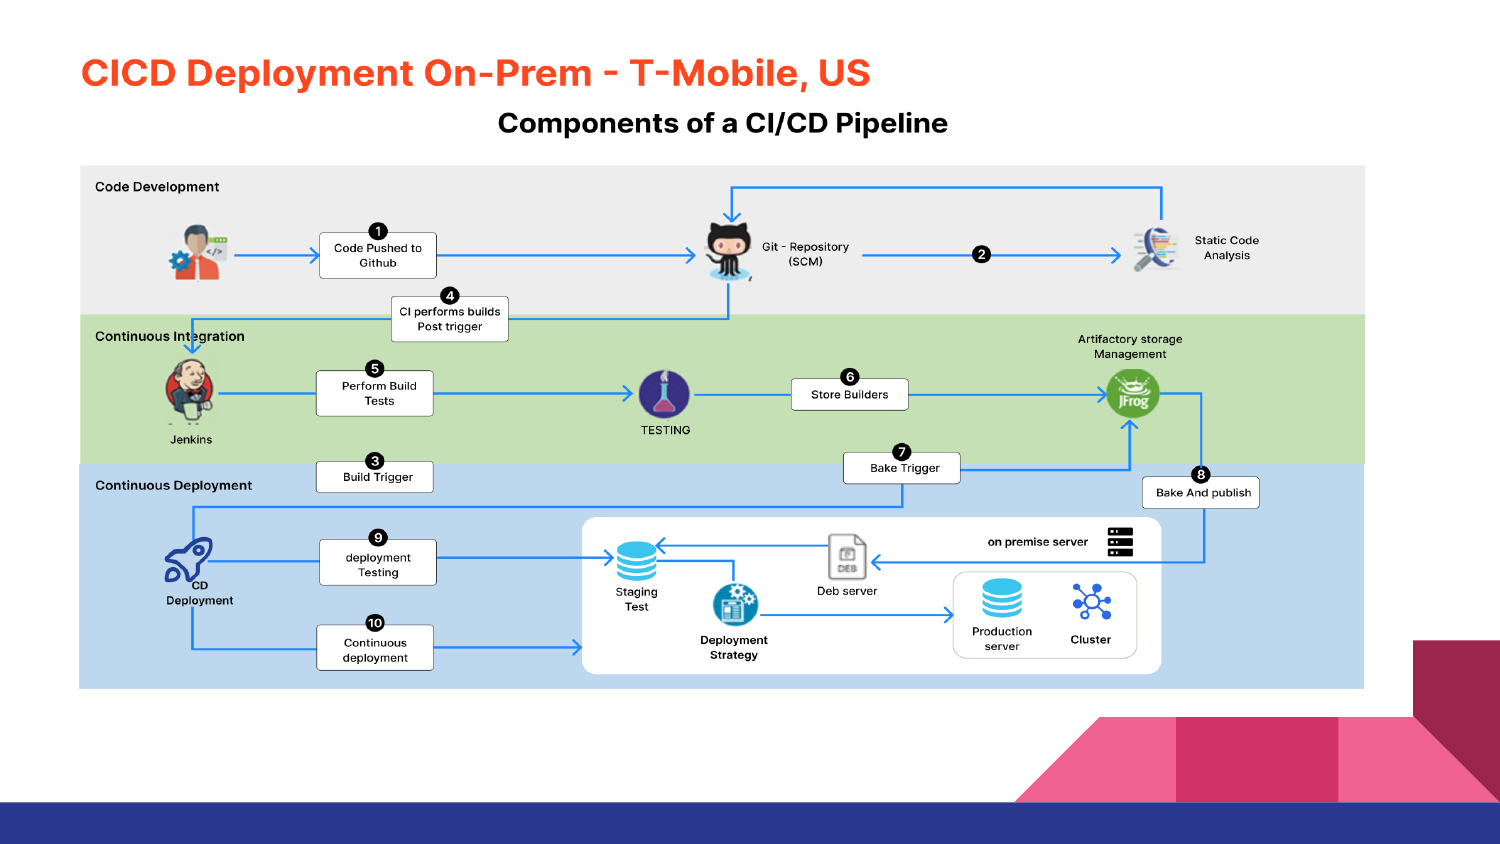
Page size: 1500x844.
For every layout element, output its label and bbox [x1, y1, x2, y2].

picture [32, 21, 1413, 717]
